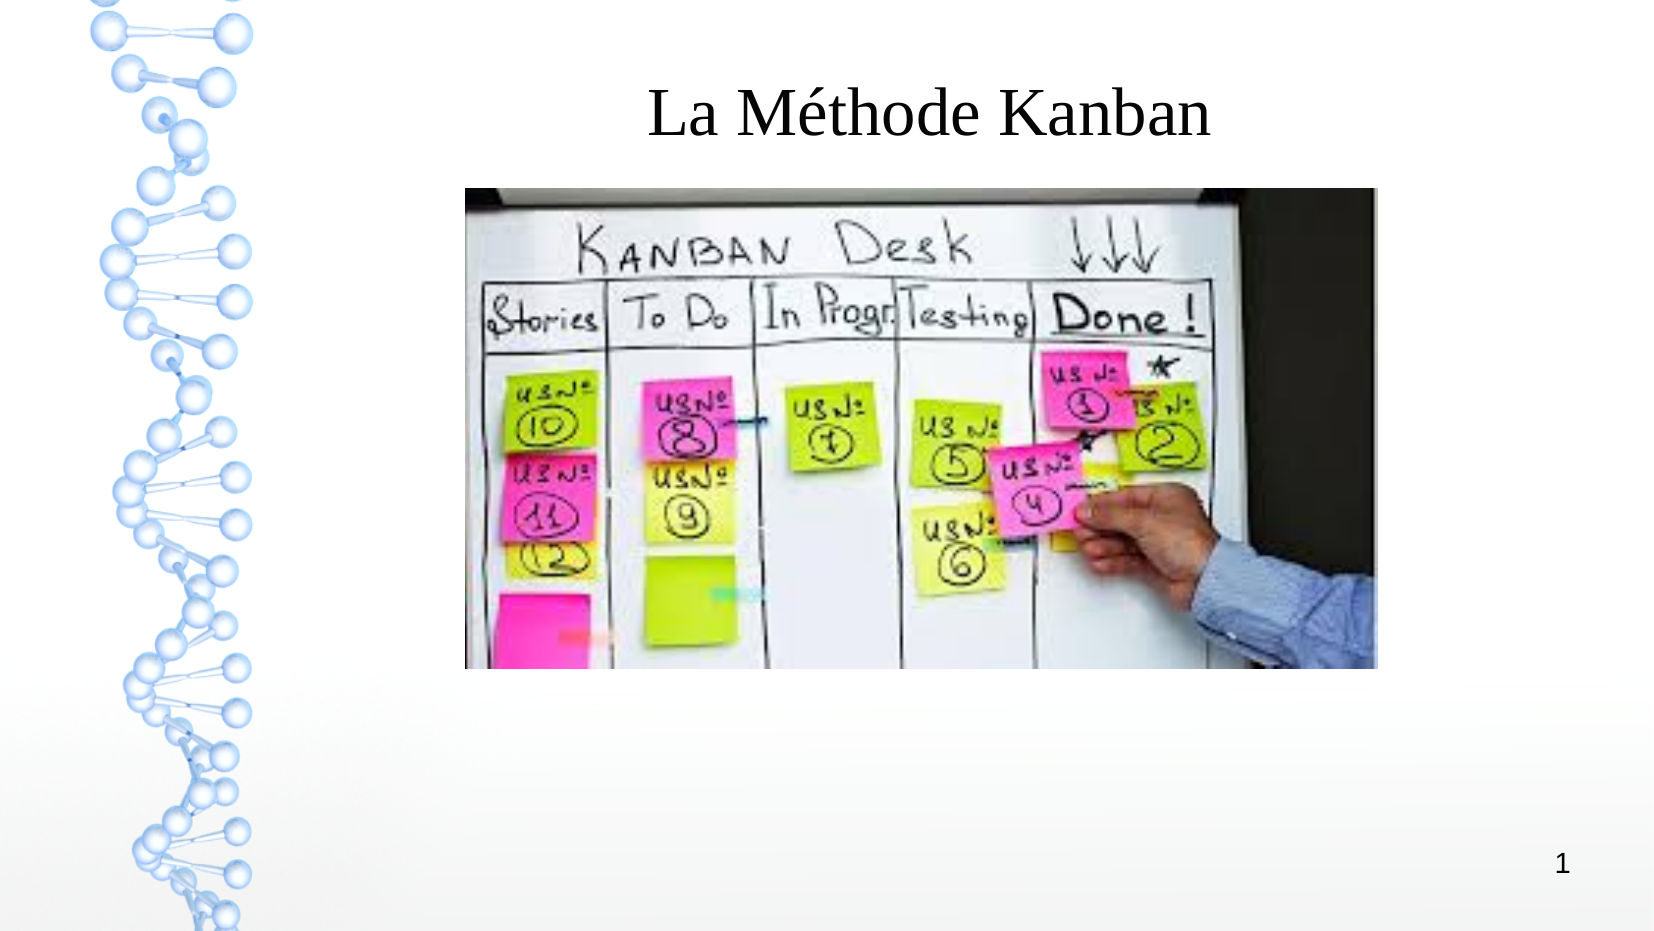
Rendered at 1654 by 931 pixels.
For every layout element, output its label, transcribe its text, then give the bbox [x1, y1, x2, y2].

picture [0, 0, 1654, 931]
title La Méthode Kanban [265, 35, 1595, 189]
